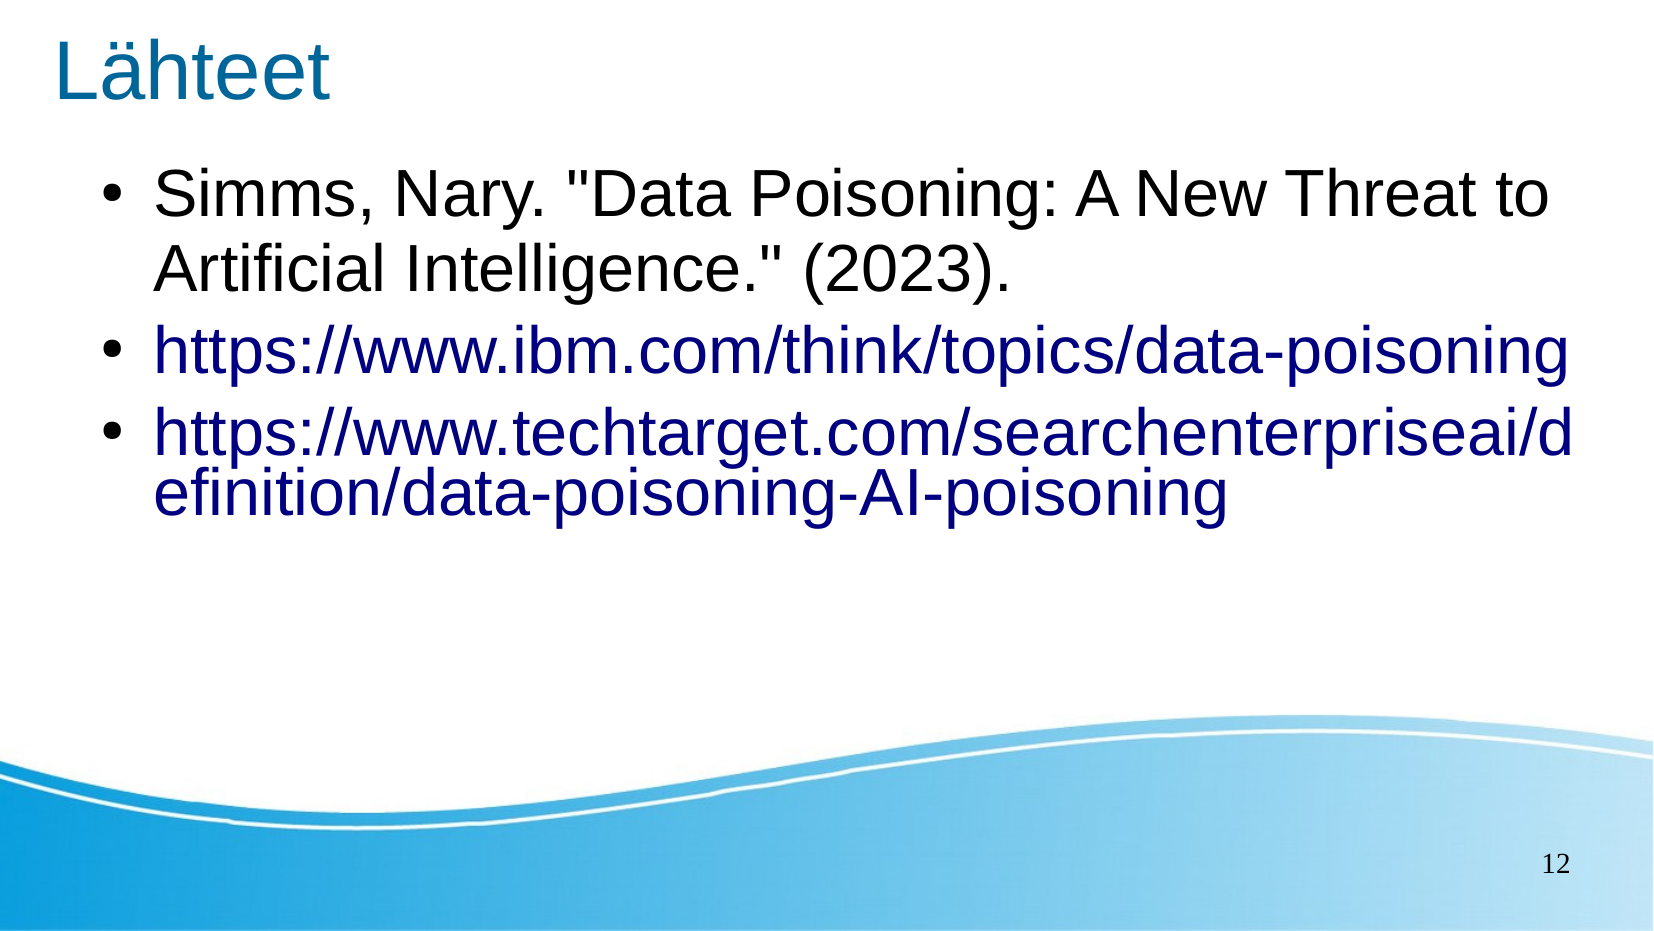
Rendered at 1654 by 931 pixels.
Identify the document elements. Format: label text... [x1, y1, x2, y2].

picture [0, 714, 1654, 931]
title Lähteet [53, 0, 1542, 149]
list Simms, Nary. "Data Poisoning: A New Threat to Artificial Intelligence." (2023). https://www.ibm.com/think/topics/data-poisoning https://www.techtarget.com/searchenterpriseai/definition/data-poisoning-AI-poisoning [82, 156, 1607, 638]
